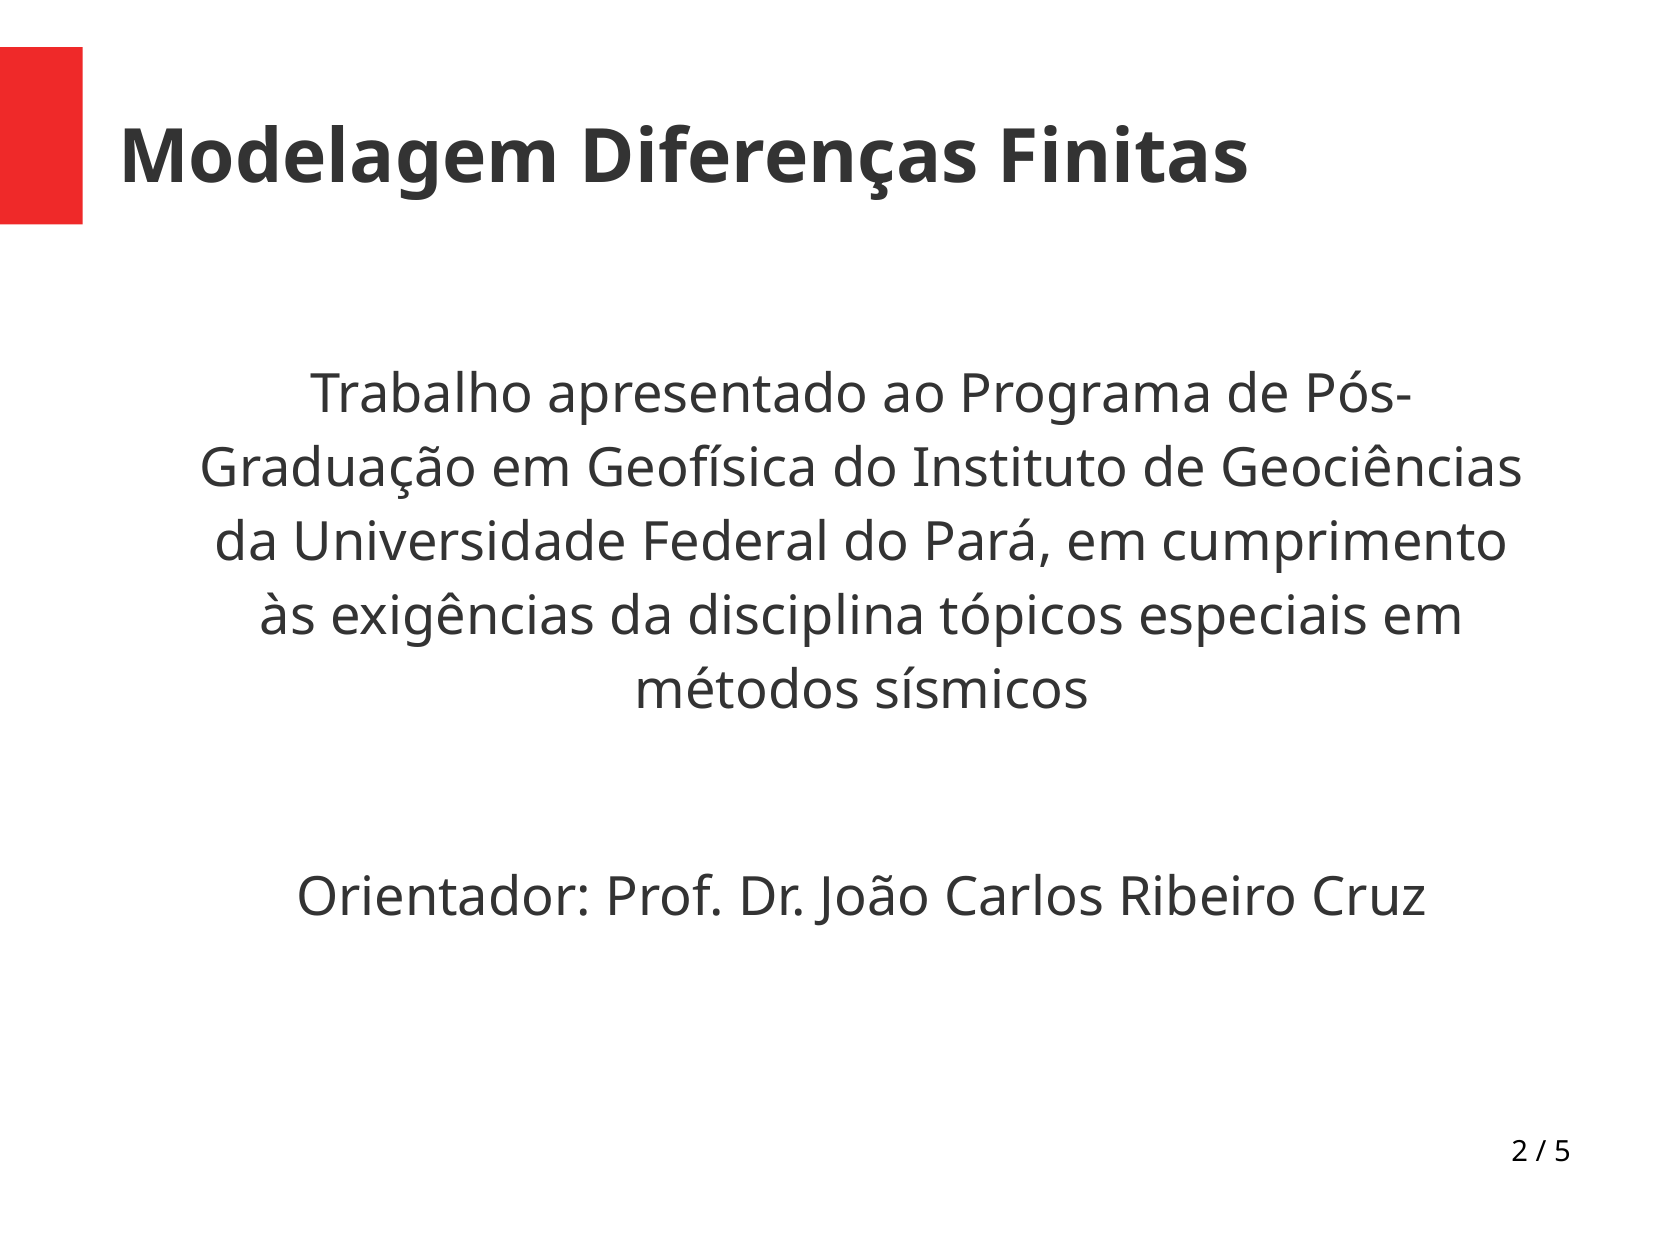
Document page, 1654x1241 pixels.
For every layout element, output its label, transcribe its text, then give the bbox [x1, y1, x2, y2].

title Modelagem Diferenças Finitas [118, 49, 1571, 257]
list Trabalho apresentado ao Programa de Pós-Graduação em Geofísica do Instituto de Geociências da Universidade Federal do Pará, em cumprimento às exigências da disciplina tópicos especiais em métodos sísmicos Orientador: Prof. Dr. João Carlos Ribeiro Cruz [118, 354, 1536, 1074]
